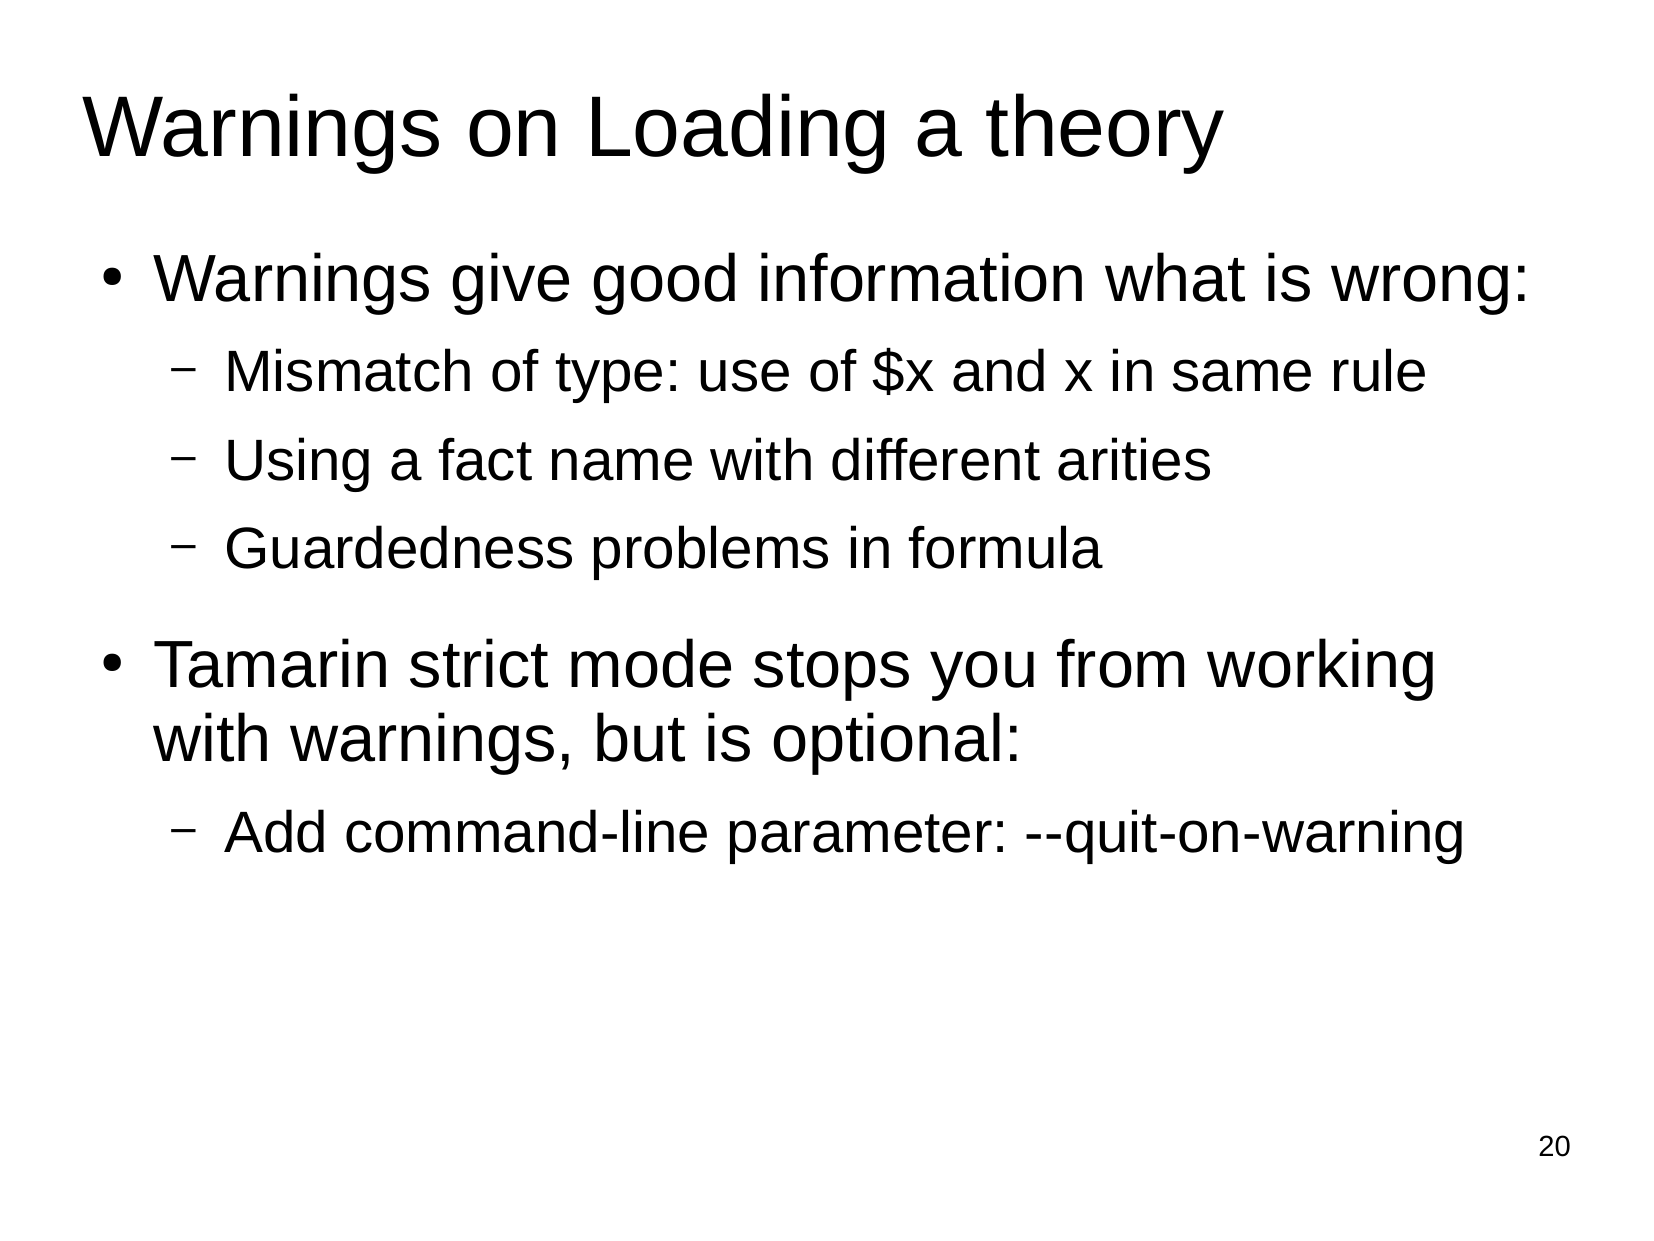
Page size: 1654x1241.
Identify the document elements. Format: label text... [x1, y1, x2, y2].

title Warnings on Loading a theory [82, 49, 1571, 204]
list Warnings give good information what is wrong: Mismatch of type: use of $x and x in same rule Using a fact name with different arities Guardedness problems in formula Tamarin strict mode stops you from working with warnings, but is optional: Add command-line parameter: --quit-on-warning [82, 240, 1571, 1105]
